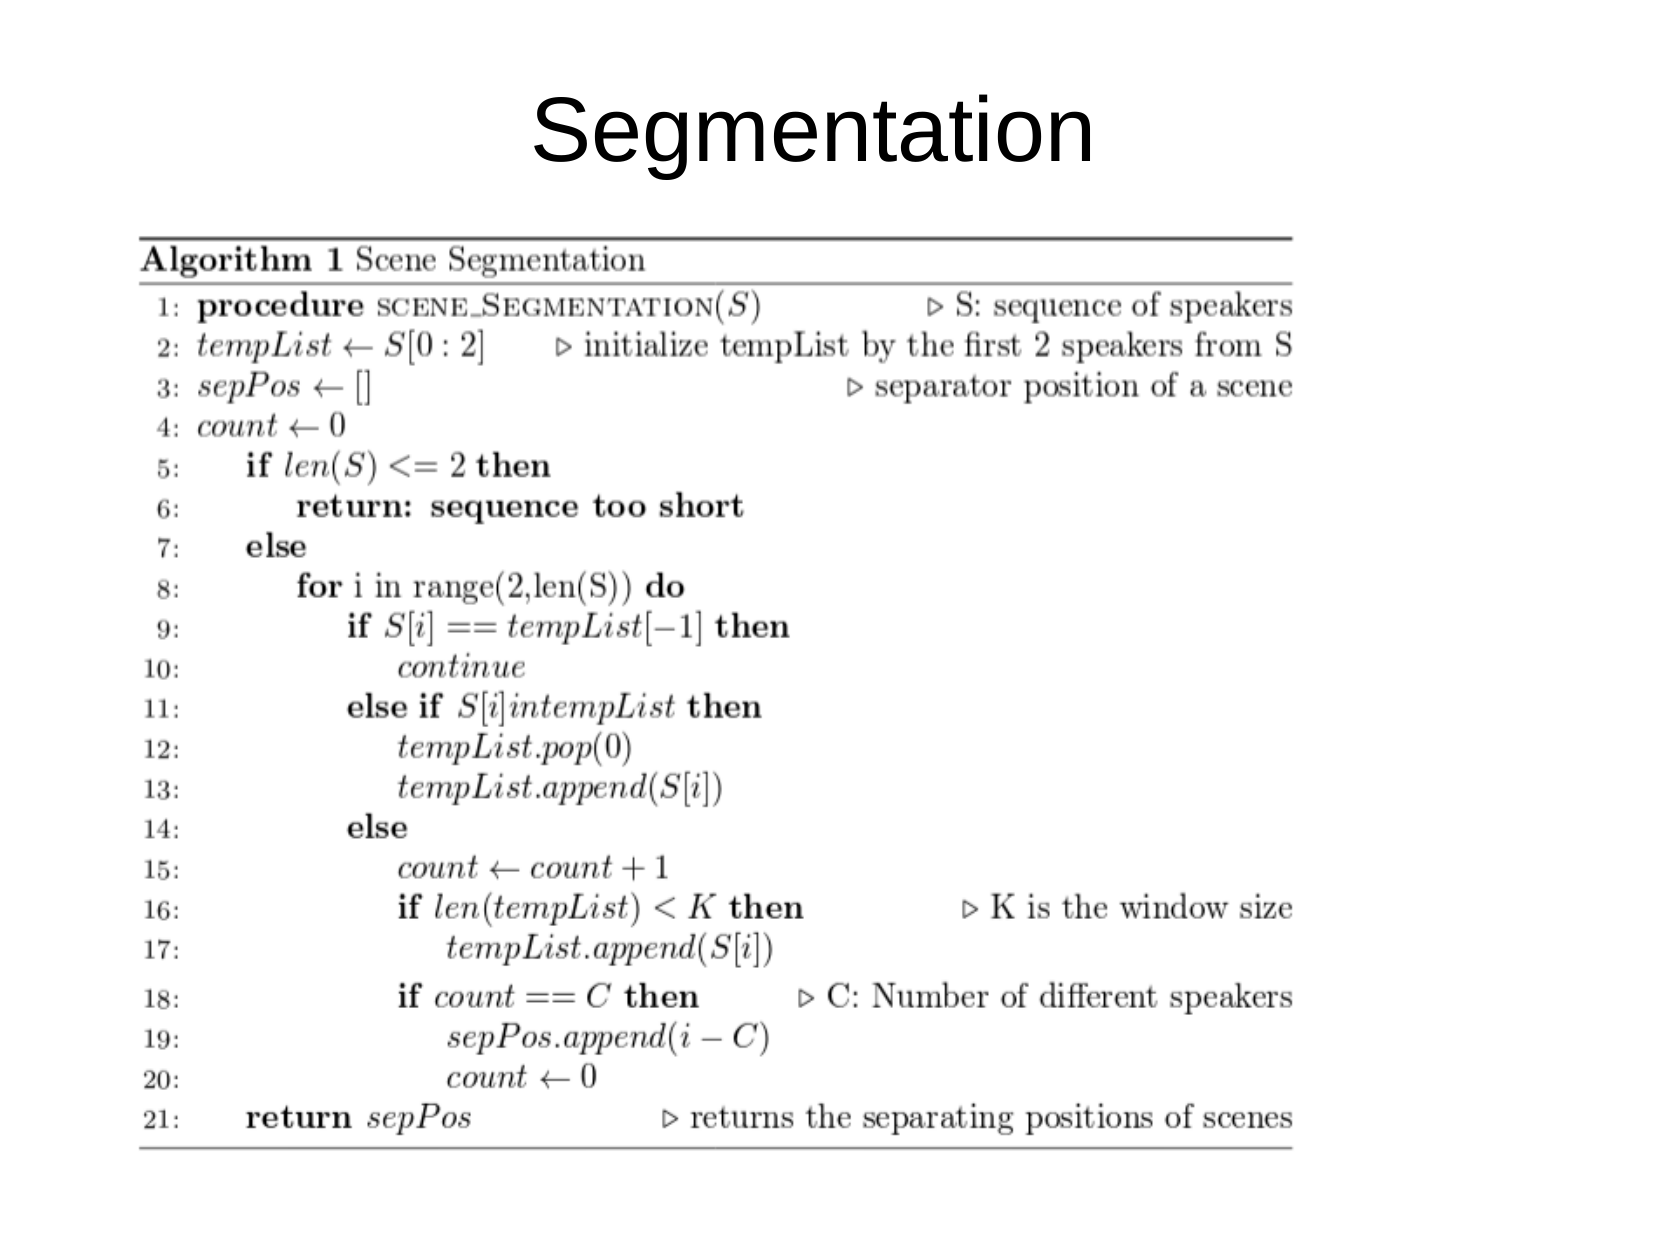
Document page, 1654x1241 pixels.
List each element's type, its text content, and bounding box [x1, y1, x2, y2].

picture [129, 221, 1315, 1165]
title Segmentation [82, 49, 1571, 211]
